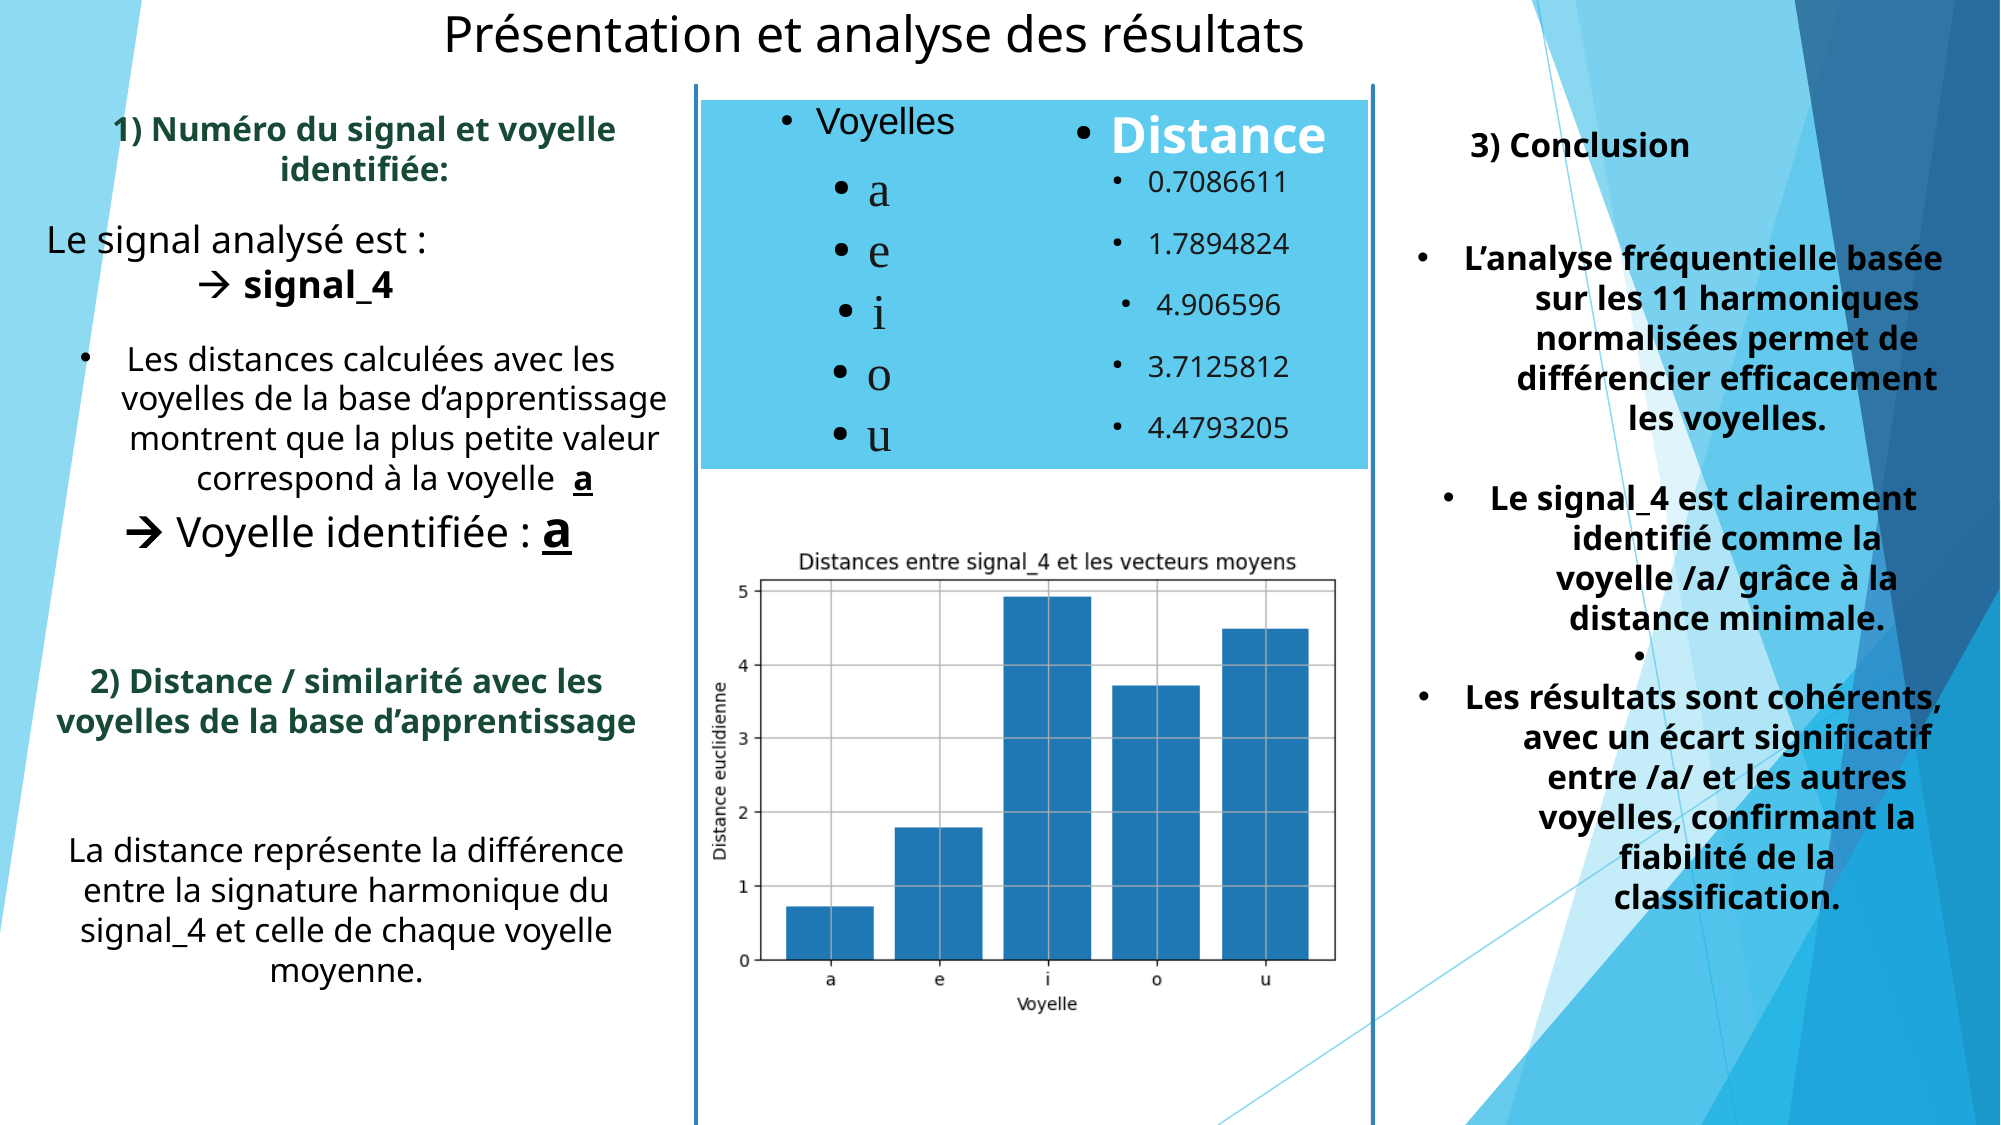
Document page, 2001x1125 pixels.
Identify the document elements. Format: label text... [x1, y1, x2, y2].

text_box Le signal analysé est :  signal_4 [31, 208, 675, 317]
table_header Distance [1034, 100, 1368, 162]
text_box L’analyse fréquentielle basée sur les 11 harmoniques normalisées permet de différencier efficacement les voyelles. Le signal_4 est clairement identifié comme la voyelle /a/ grâce à la distance minimale. Les résultats sont cohérents, avec un écart significatif entre /a/ et les autres voyelles, confirmant la fiabilité de la classification. [1394, 229, 1967, 851]
text_box 1) Numéro du signal et voyelle identifiée: [31, 100, 694, 197]
text_box 2) Distance / similarité avec les voyelles de la base d’apprentissage [24, 652, 670, 749]
table_cell i [701, 285, 1034, 346]
table_cell a [701, 162, 1034, 223]
text_box Présentation et analyse des résultats [428, 0, 1486, 71]
table_cell 4.4793205 [1034, 407, 1368, 469]
table_cell 0.7086611 [1034, 162, 1368, 223]
table_header Voyelles [701, 100, 1034, 162]
table_cell 4.906596 [1034, 285, 1368, 346]
picture [701, 540, 1347, 1025]
table_cell e [701, 223, 1034, 285]
text_box 3) Conclusion [1455, 117, 1913, 173]
text_box Les distances calculées avec les voyelles de la base d’apprentissage montrent que la plus petite valeur correspond à la voyelle a  Voyelle identifiée : a [0, 330, 694, 568]
table_cell 1.7894824 [1034, 223, 1368, 285]
table_cell o [701, 346, 1034, 407]
table_cell 3.7125812 [1034, 346, 1368, 407]
table_cell u [701, 407, 1034, 469]
text_box La distance représente la différence entre la signature harmonique du signal_4 et celle de chaque voyelle moyenne. [19, 821, 675, 999]
